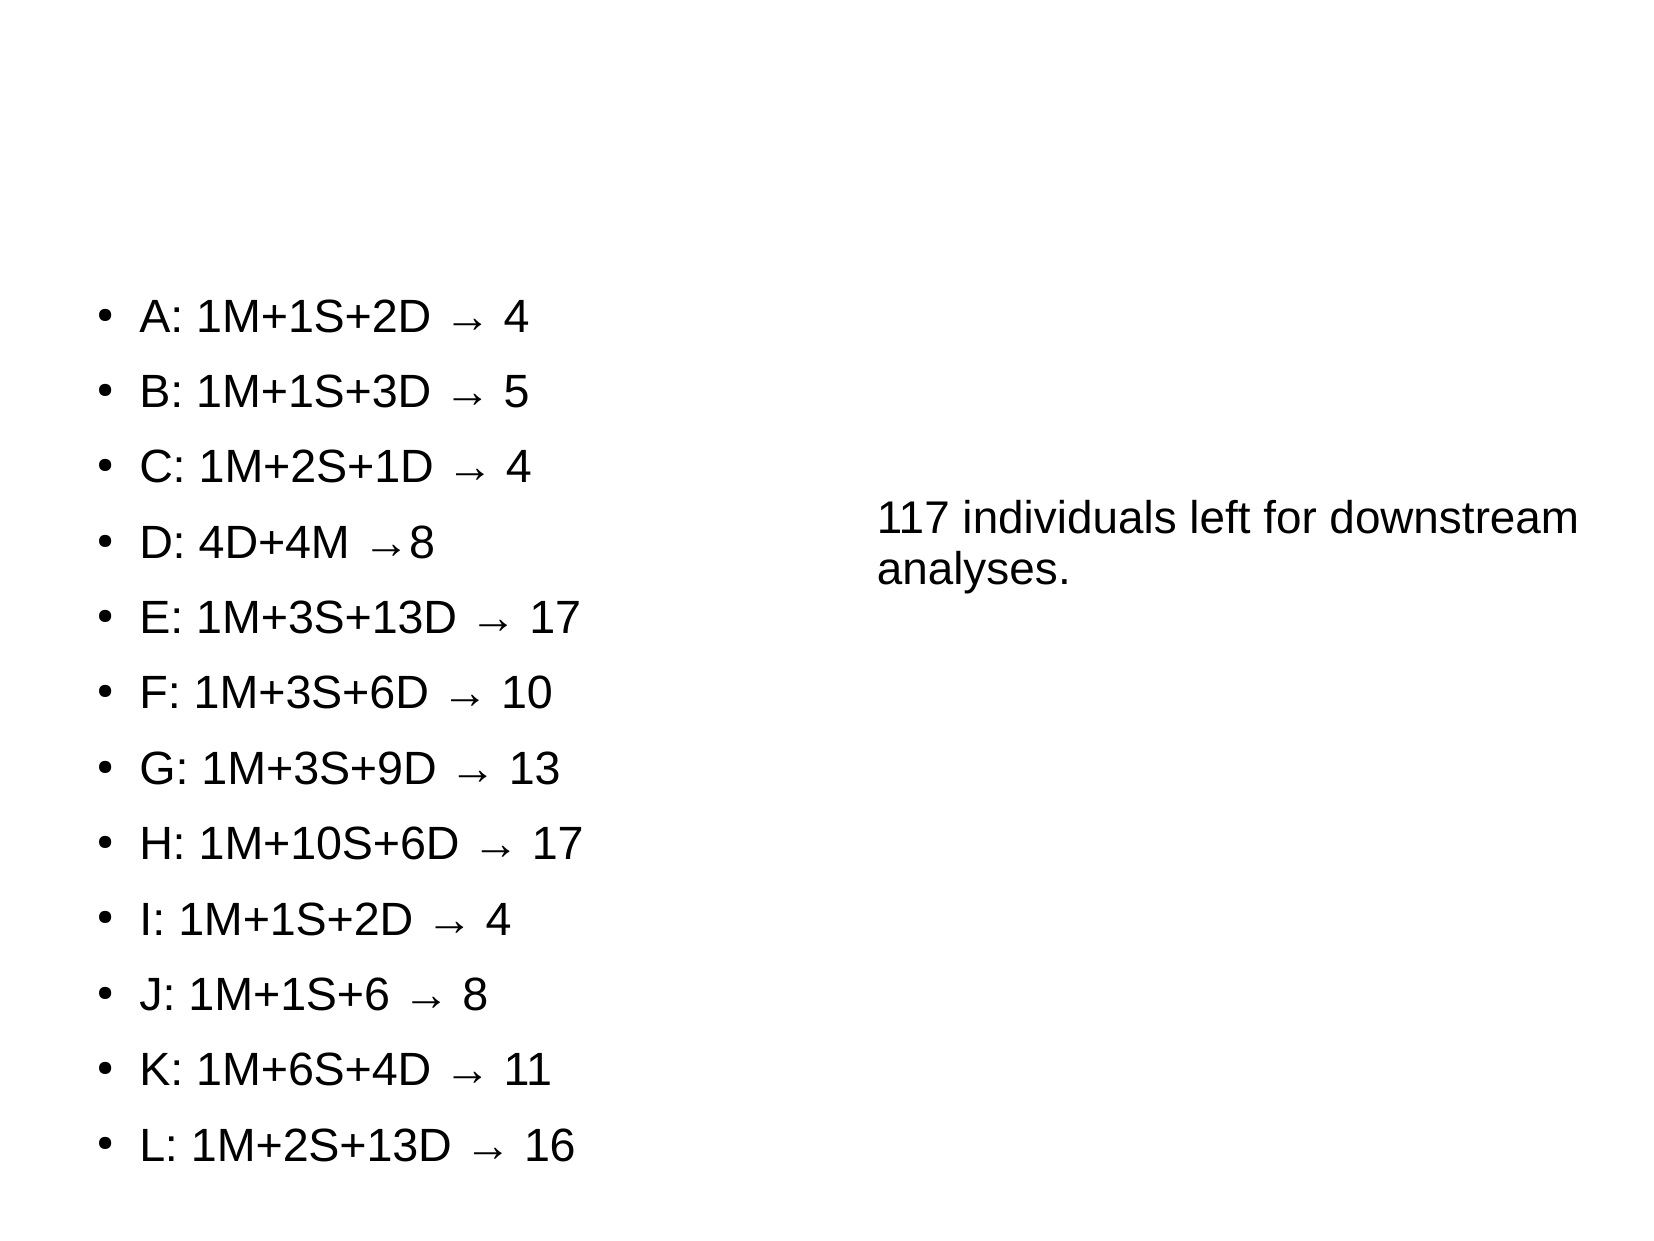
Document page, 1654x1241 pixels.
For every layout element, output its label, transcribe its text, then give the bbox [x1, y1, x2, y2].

list A: 1M+1S+2D → 4 B: 1M+1S+3D → 5 C: 1M+2S+1D → 4 D: 4D+4M →8 E: 1M+3S+13D → 17 F: 1M+3S+6D → 10 G: 1M+3S+9D → 13 H: 1M+10S+6D → 17 I: 1M+1S+2D → 4 J: 1M+1S+6 → 8 K: 1M+6S+4D → 11 L: 1M+2S+13D → 16 [82, 290, 1571, 1182]
text_box 117 individuals left for downstream analyses. [862, 484, 1607, 650]
